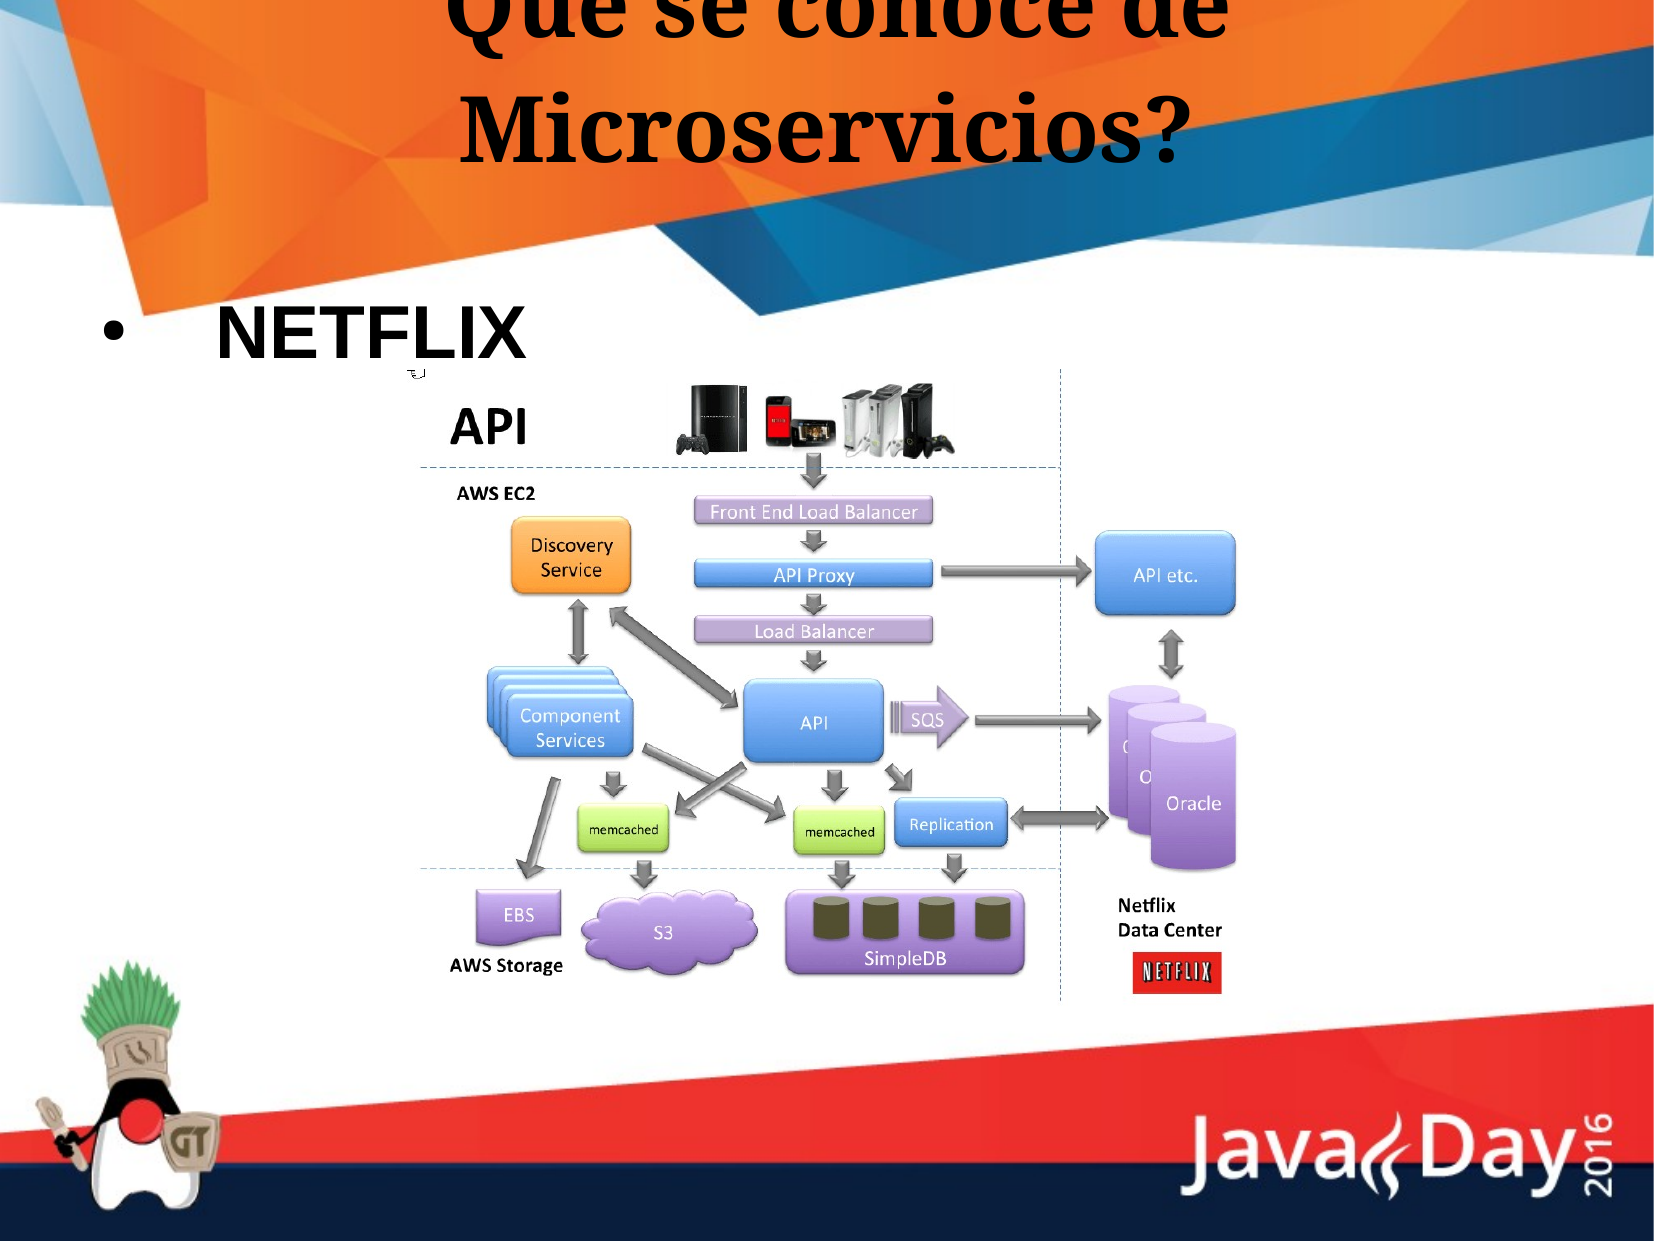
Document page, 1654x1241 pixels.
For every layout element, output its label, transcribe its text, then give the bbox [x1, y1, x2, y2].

title Que se conoce de Microservicios? [82, 0, 1571, 168]
picture [1291, 194, 1303, 200]
list NETFLIX [82, 290, 1571, 1010]
picture [0, 0, 1654, 1241]
